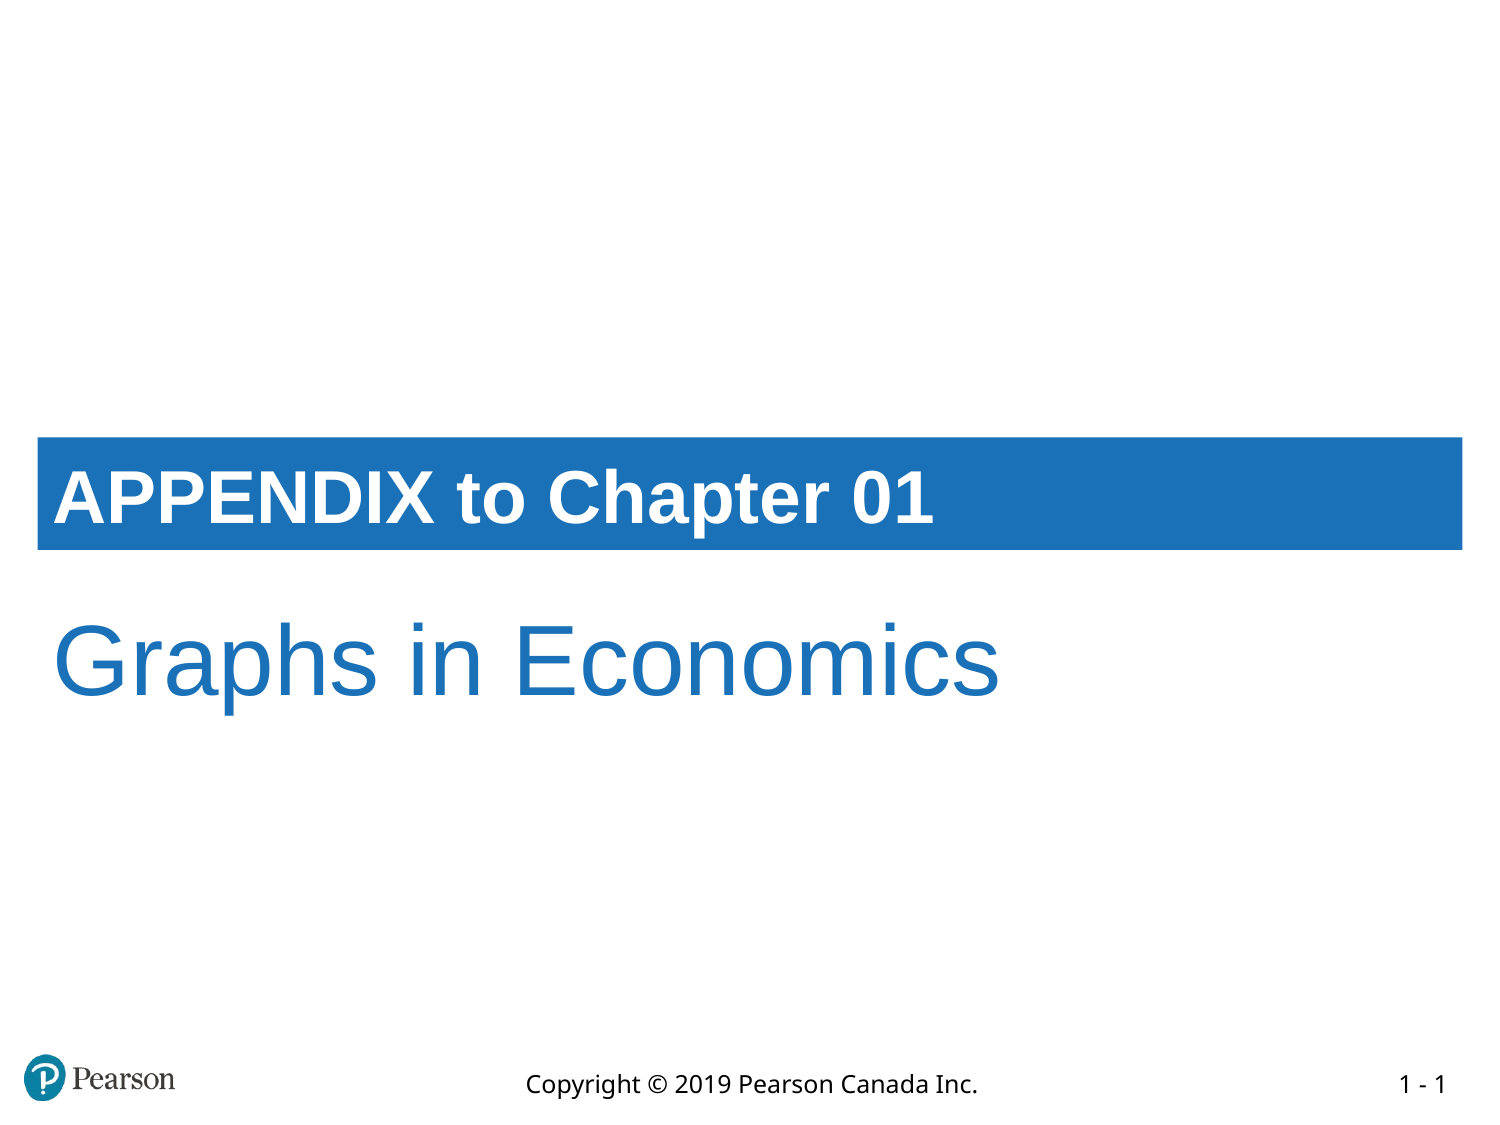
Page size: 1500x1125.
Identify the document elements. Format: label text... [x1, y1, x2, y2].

list Graphs in Economics [37, 587, 1463, 713]
picture [49, 1054, 175, 1101]
picture [31, 1063, 59, 1095]
title APPENDIX to Chapter 01 [37, 437, 1463, 550]
picture [24, 1054, 43, 1074]
picture [24, 1084, 35, 1101]
